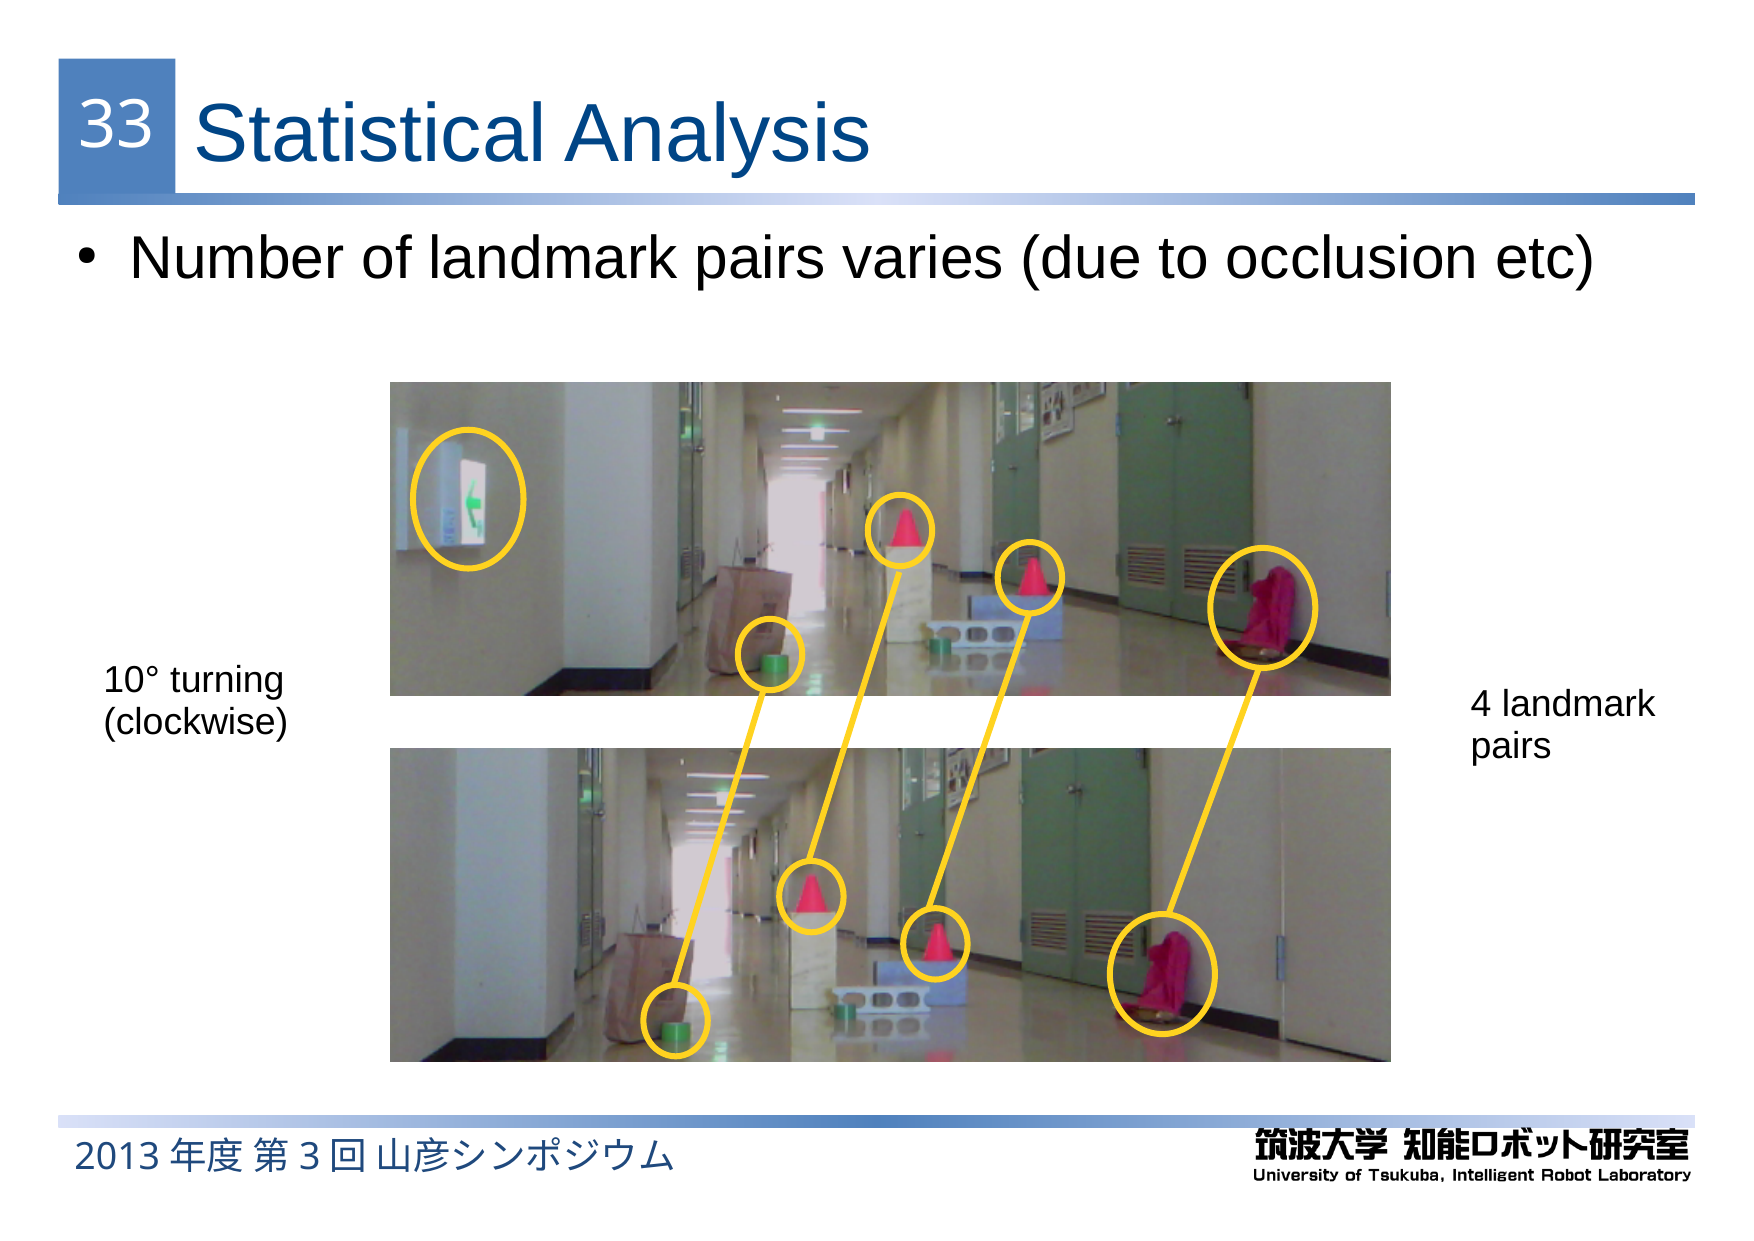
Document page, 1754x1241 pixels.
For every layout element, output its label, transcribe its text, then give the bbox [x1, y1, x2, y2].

picture [390, 382, 1391, 696]
picture [783, 864, 840, 929]
picture [647, 988, 704, 1053]
picture [1252, 1127, 1691, 1182]
picture [390, 748, 1391, 1062]
picture [1113, 918, 1211, 1031]
list Number of landmark pairs varies (due to occlusion etc) [58, 223, 1696, 314]
text_box 10° turning (clockwise) [88, 651, 329, 751]
text_box 4 landmark pairs [1455, 674, 1681, 774]
title Statistical Analysis [193, 61, 1651, 205]
picture [1214, 551, 1312, 664]
picture [907, 912, 964, 976]
picture [741, 622, 799, 687]
picture [1001, 546, 1059, 610]
